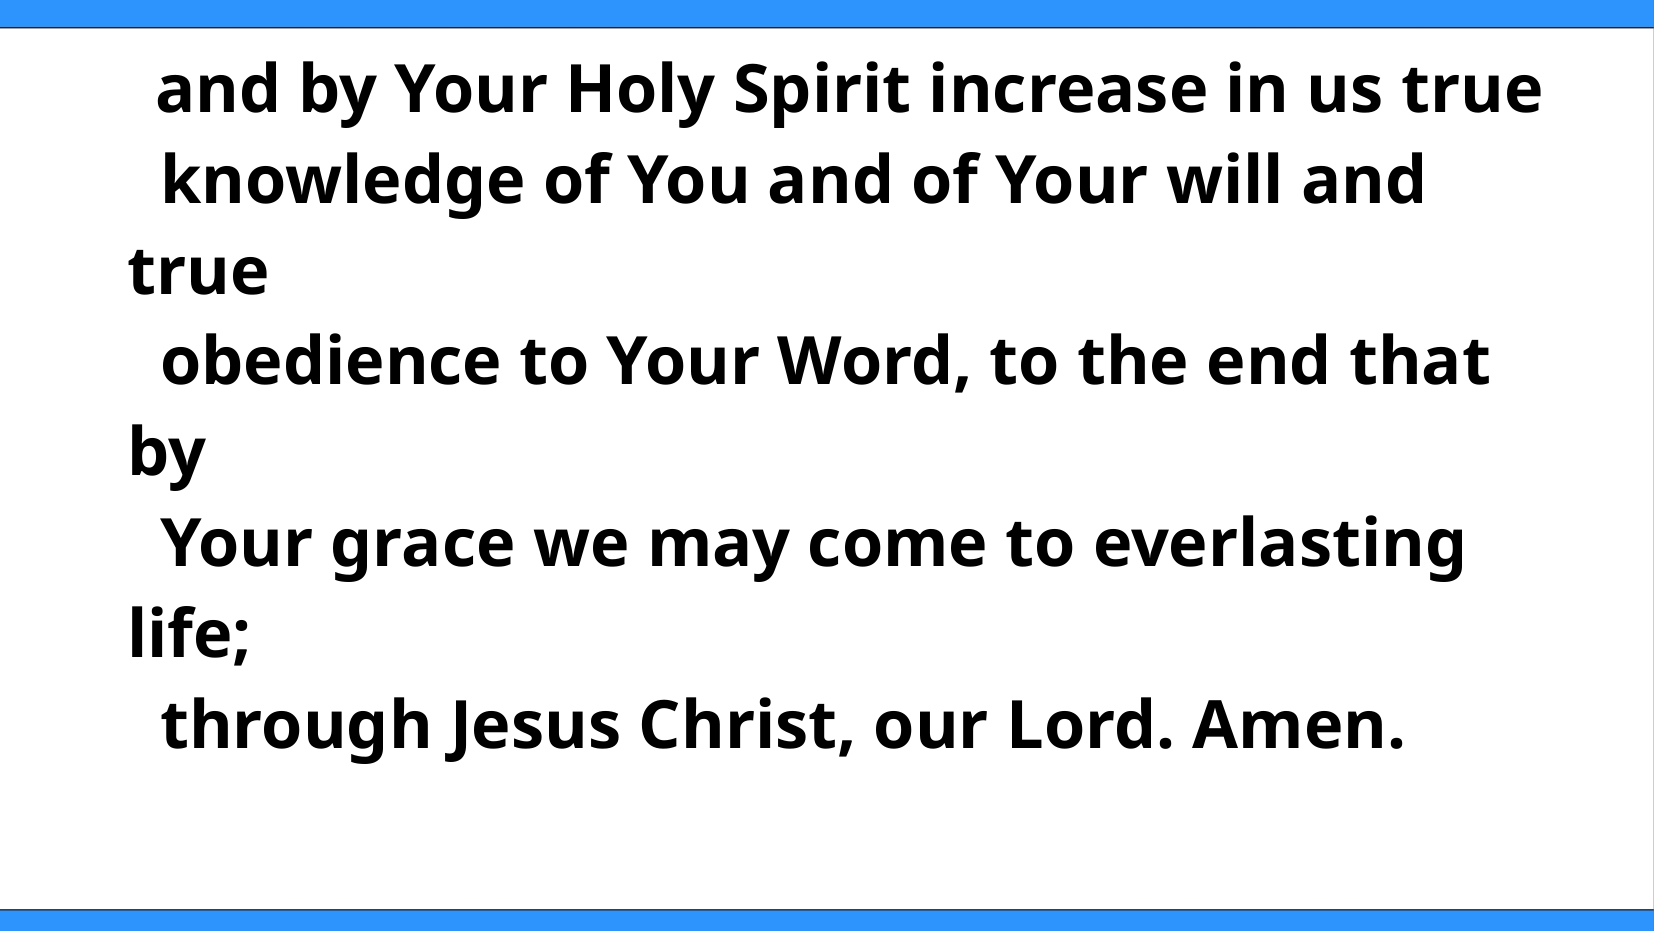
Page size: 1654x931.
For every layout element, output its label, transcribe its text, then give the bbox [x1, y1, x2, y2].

text_box and by Your Holy Spirit increase in us true knowledge of You and of Your will and true obedience to Your Word, to the end that by Your grace we may come to everlasting life; through Jesus Christ, our Lord. Amen. [75, 34, 1576, 571]
picture [0, 0, 1654, 931]
